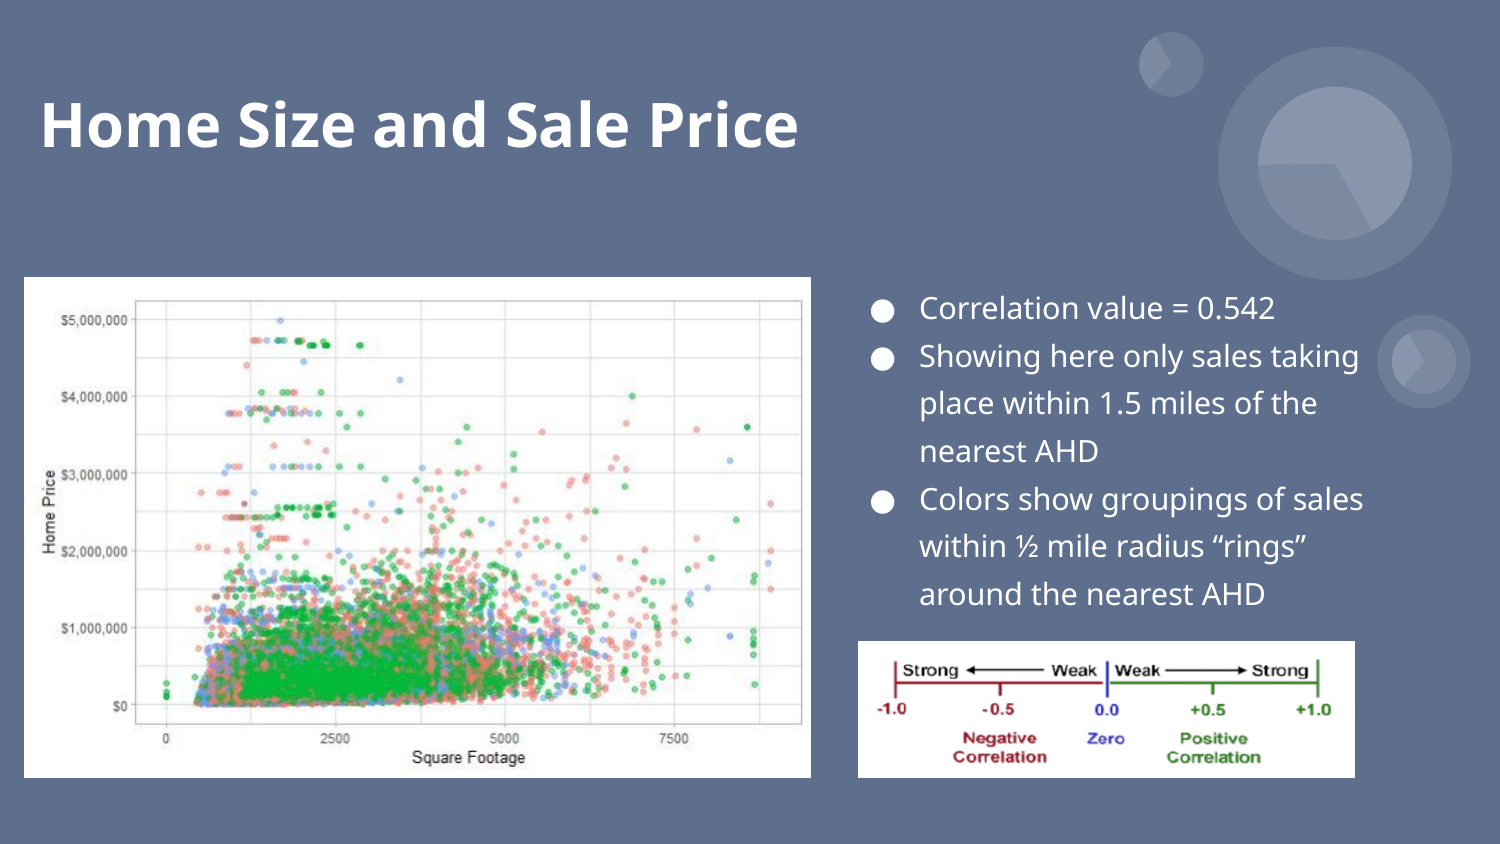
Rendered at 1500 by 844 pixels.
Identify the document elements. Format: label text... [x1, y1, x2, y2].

picture [858, 641, 1355, 778]
picture [24, 277, 811, 778]
list Correlation value = 0.542 Showing here only sales taking place within 1.5 miles of the nearest AHD Colors show groupings of sales within ½ mile radius “rings” around the nearest AHD [835, 265, 1379, 642]
title Home Size and Sale Price [24, 66, 1164, 182]
